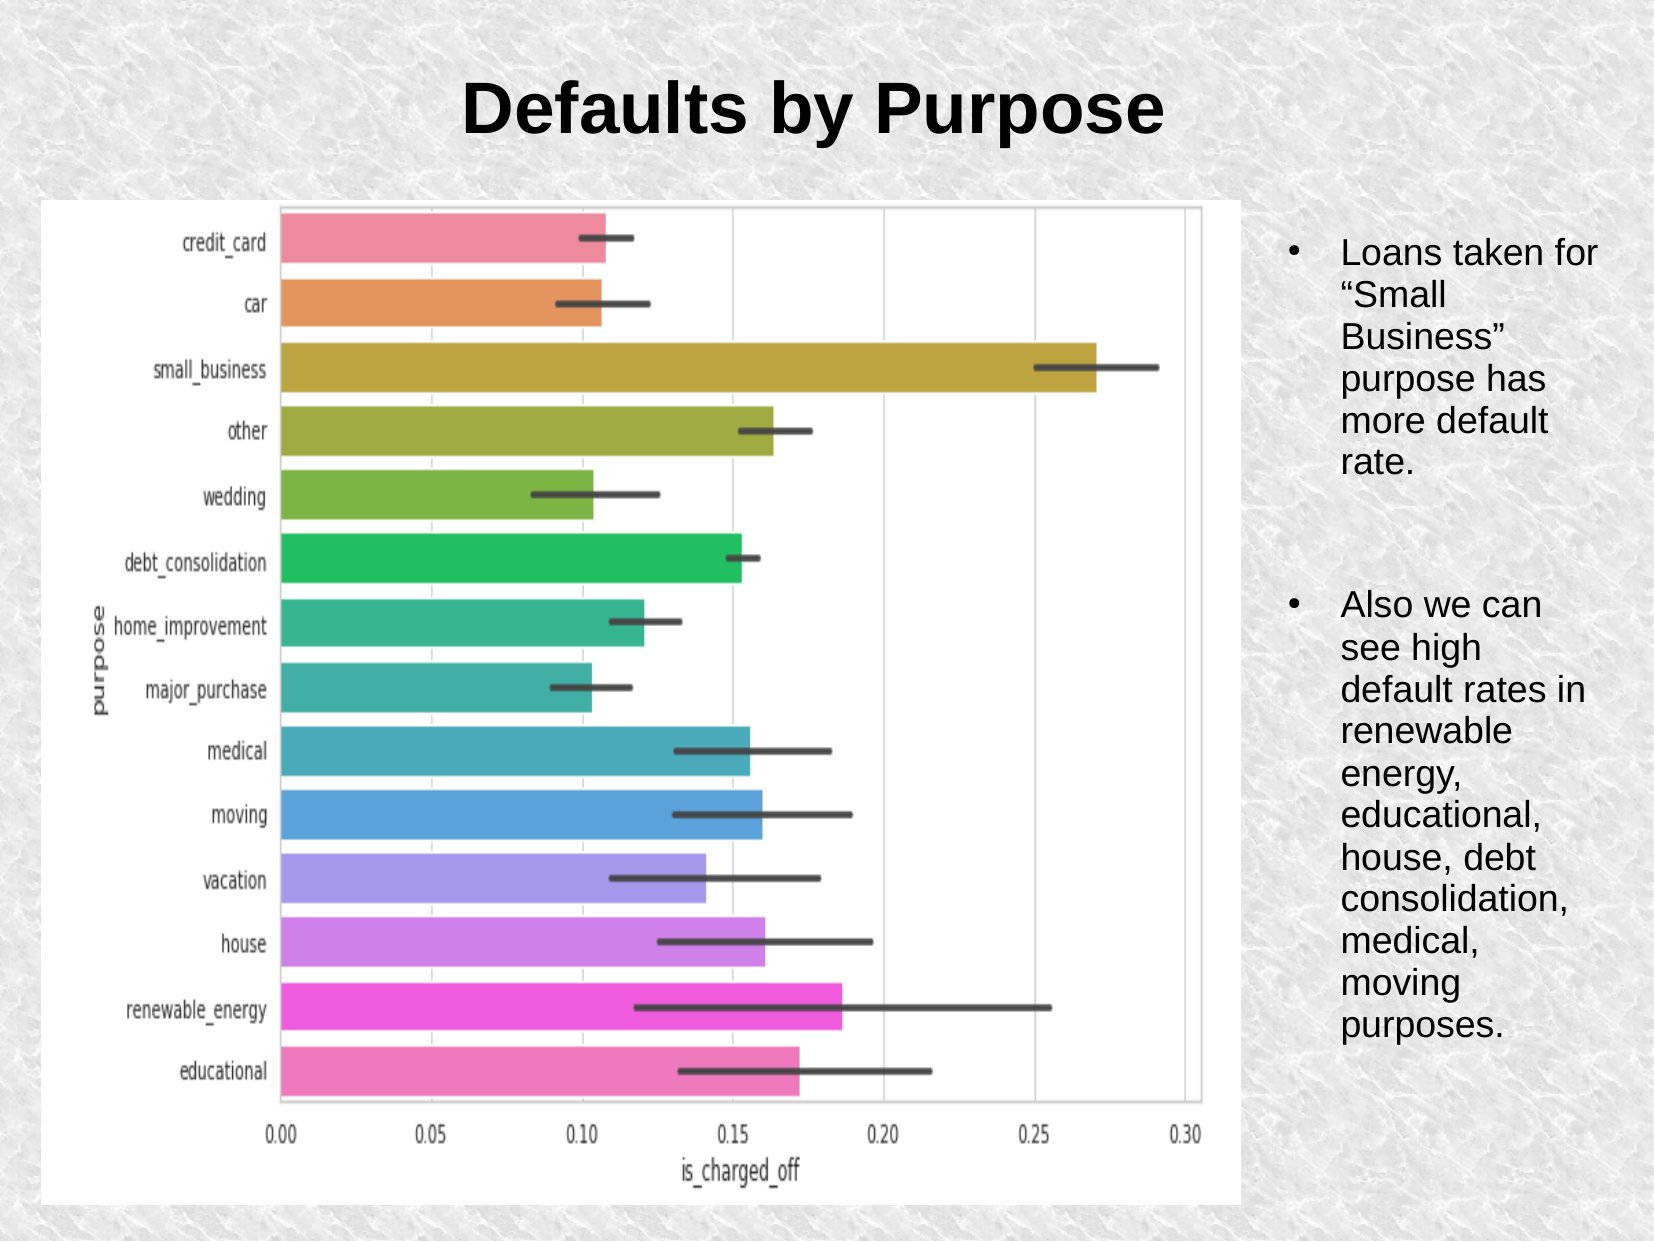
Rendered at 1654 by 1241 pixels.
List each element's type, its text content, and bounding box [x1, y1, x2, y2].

list Loans taken for “Small Business” purpose has more default rate. Also we can see high default rates in renewable energy, educational, house, debt consolidation, medical, moving purposes. [1269, 231, 1601, 1170]
title Defaults by Purpose [82, 25, 1571, 178]
picture [0, 0, 1654, 1241]
